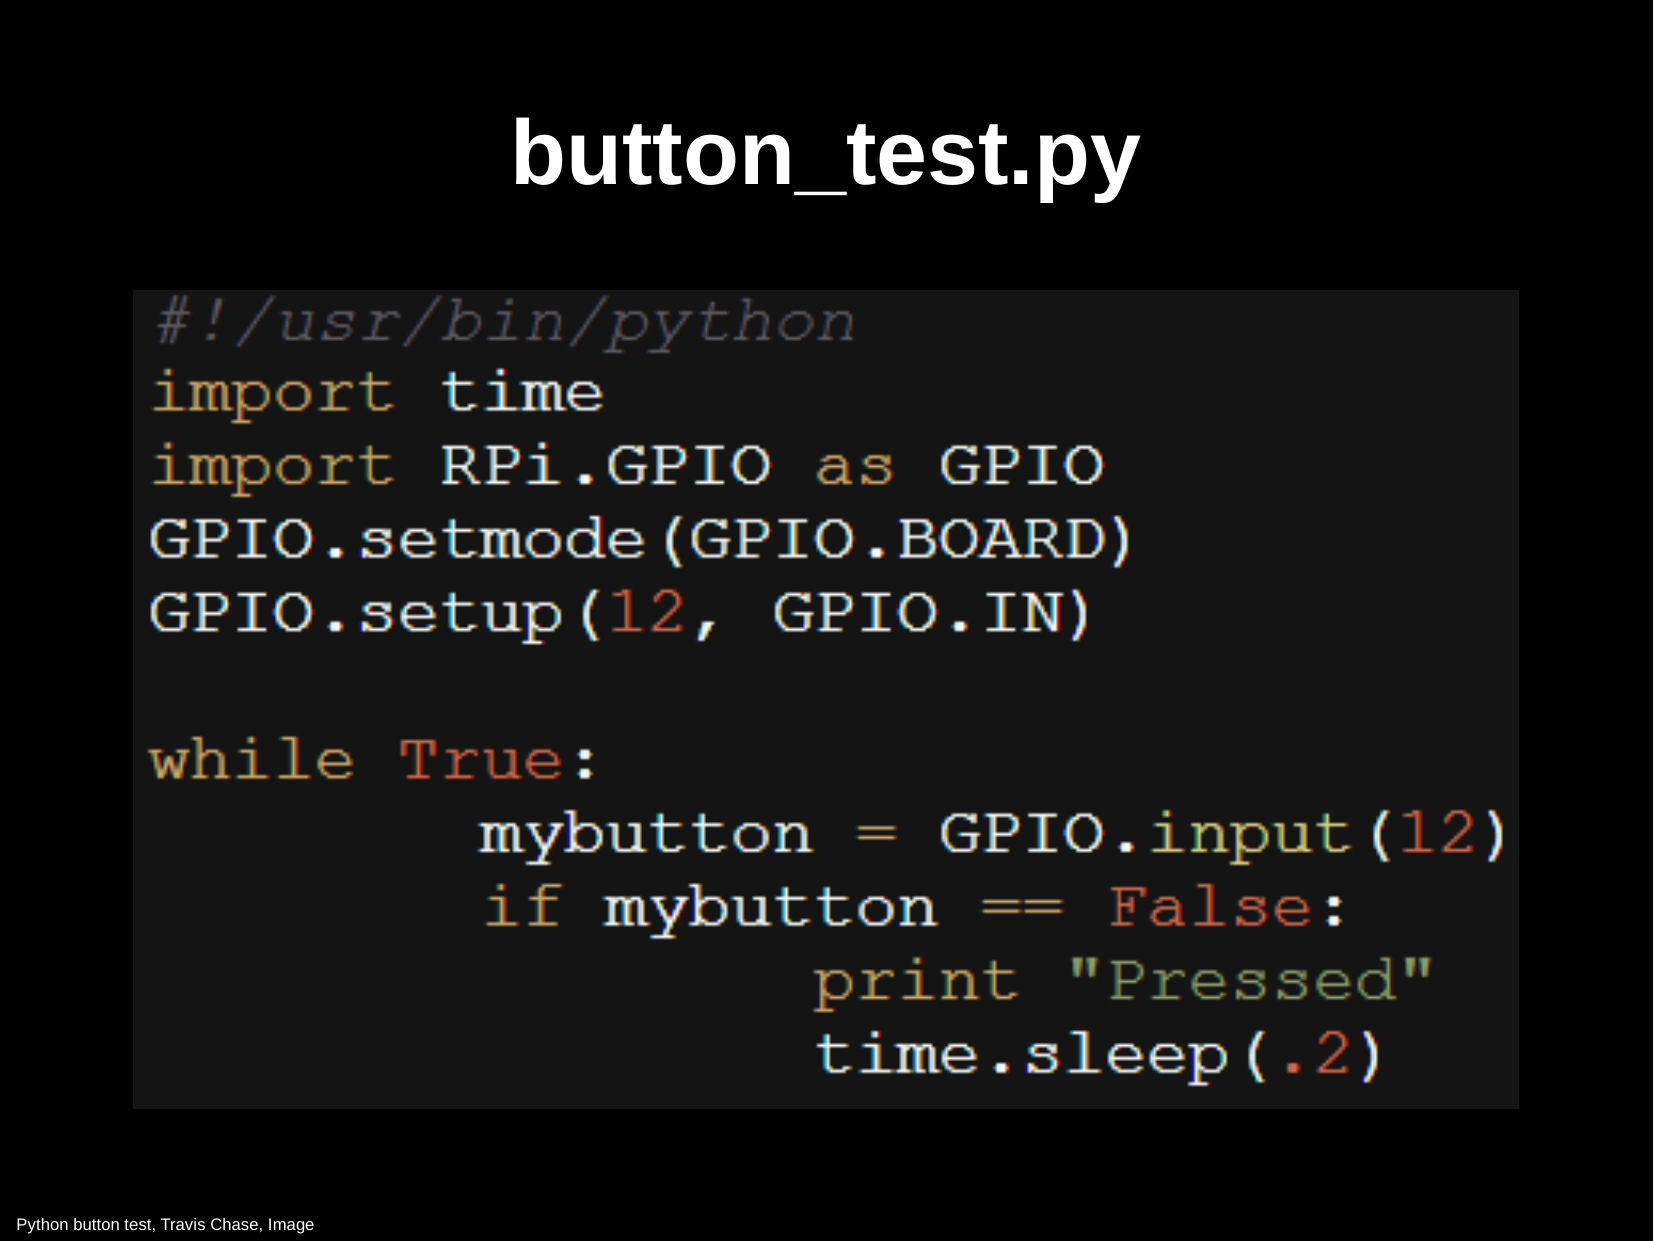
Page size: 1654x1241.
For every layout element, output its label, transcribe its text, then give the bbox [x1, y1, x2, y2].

text_box Python button test, Travis Chase, Image [1, 1207, 328, 1241]
title button_test.py [82, 49, 1571, 257]
picture [133, 290, 1519, 1109]
